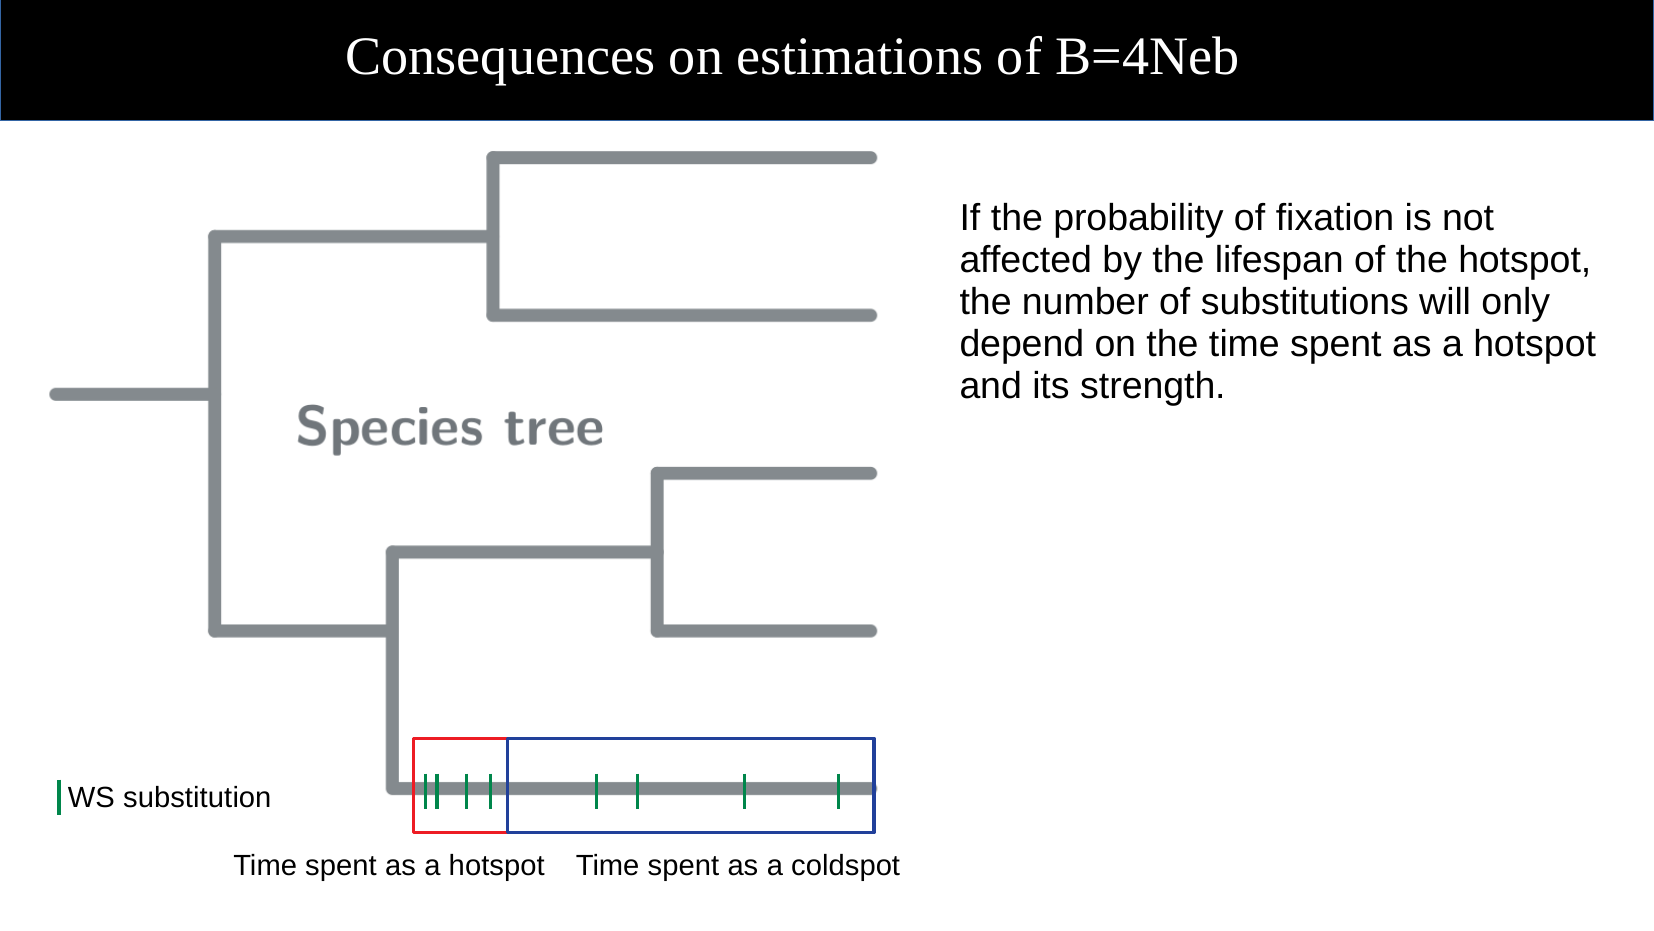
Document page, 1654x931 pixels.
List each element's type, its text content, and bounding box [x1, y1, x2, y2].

text_box Time spent as a hotspot [218, 841, 573, 922]
text_box [0, 0, 1654, 121]
text_box Consequences on estimations of B=4Neb [330, 18, 1282, 154]
text_box If the probability of fixation is not affected by the lifespan of the hotspot, the number of substitutions will only depend on the time spent as a hotspot and its strength. [944, 188, 1642, 619]
picture [23, 135, 920, 848]
text_box WS substitution [53, 773, 302, 886]
text_box Time spent as a coldspot [561, 841, 963, 889]
